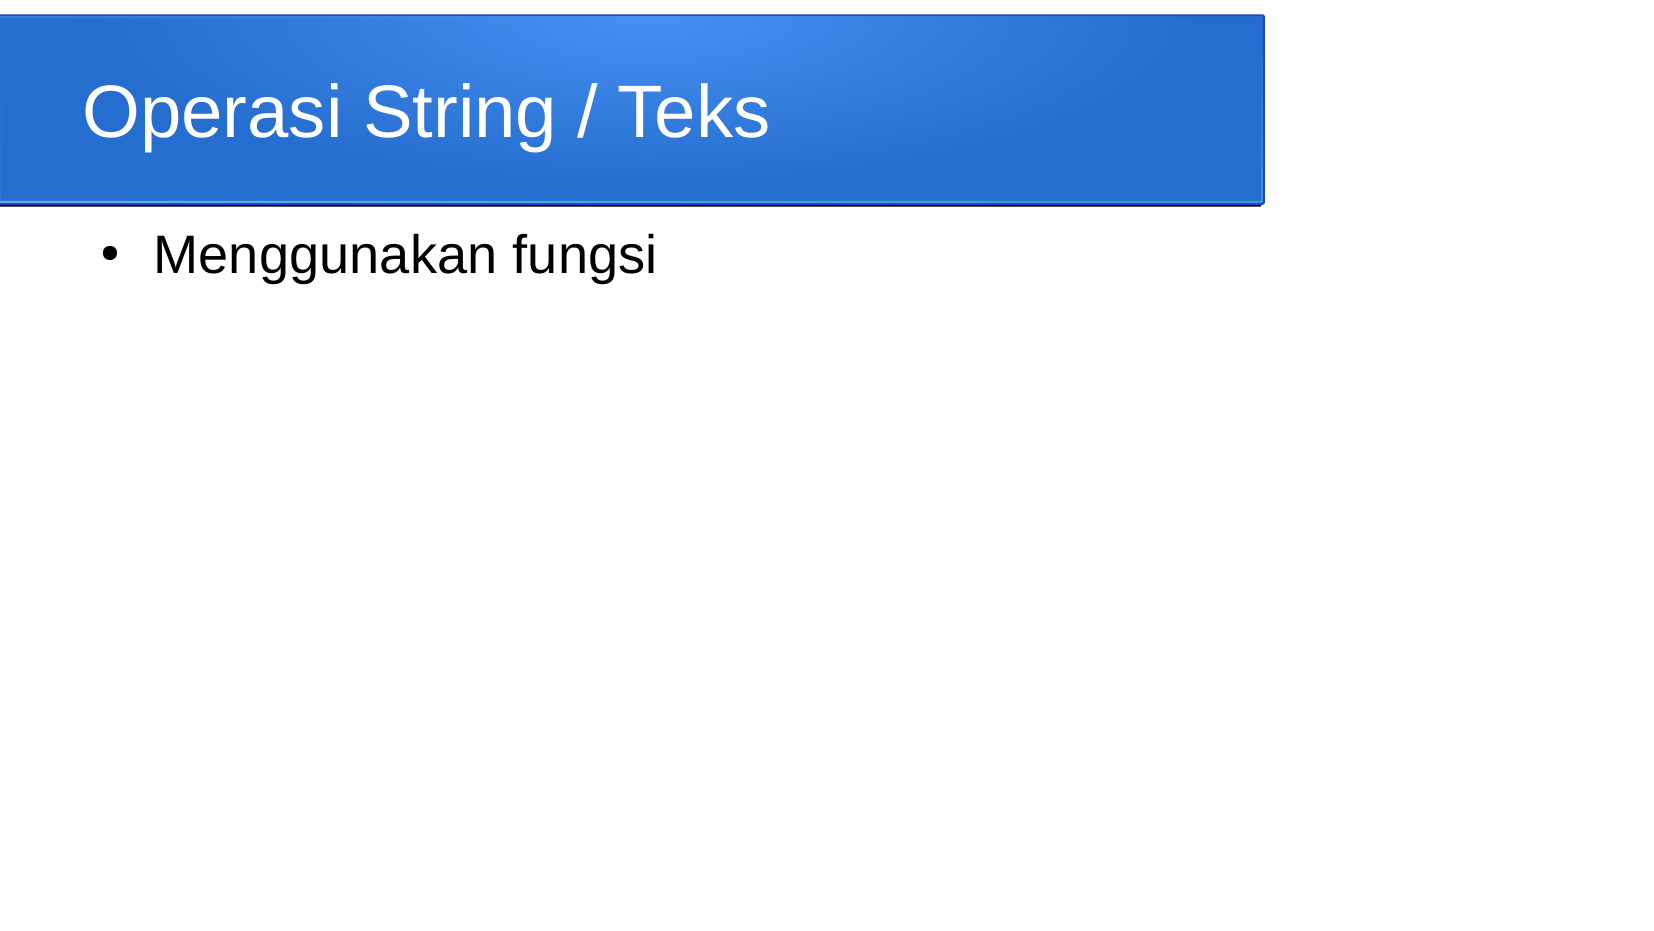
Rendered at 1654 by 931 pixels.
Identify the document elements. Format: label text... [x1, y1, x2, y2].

title Operasi String / Teks [82, 35, 1235, 189]
list Menggunakan fungsi [82, 224, 1571, 764]
